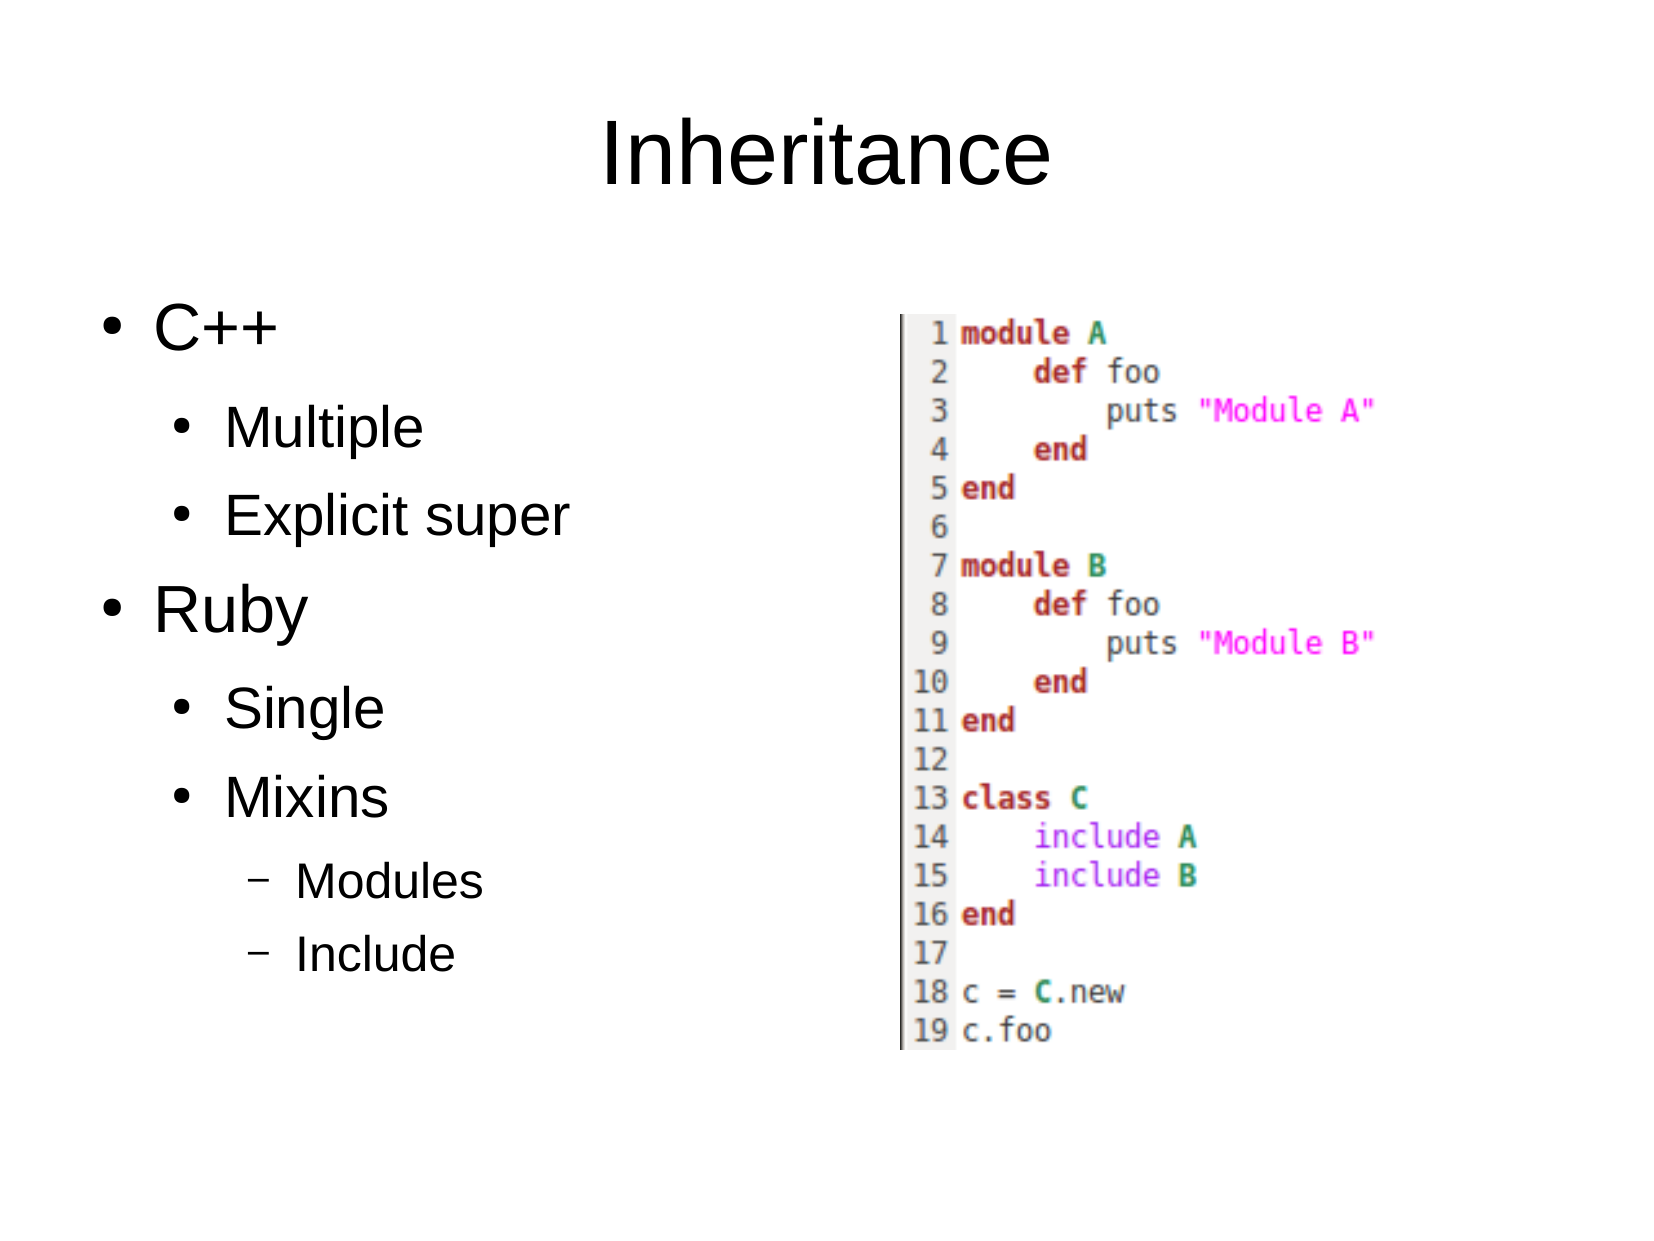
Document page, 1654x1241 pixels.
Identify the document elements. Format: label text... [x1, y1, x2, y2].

list C++ Multiple Explicit super Ruby Single Mixins Modules Include [82, 290, 1571, 1109]
picture [900, 314, 1388, 1051]
title Inheritance [82, 49, 1571, 257]
